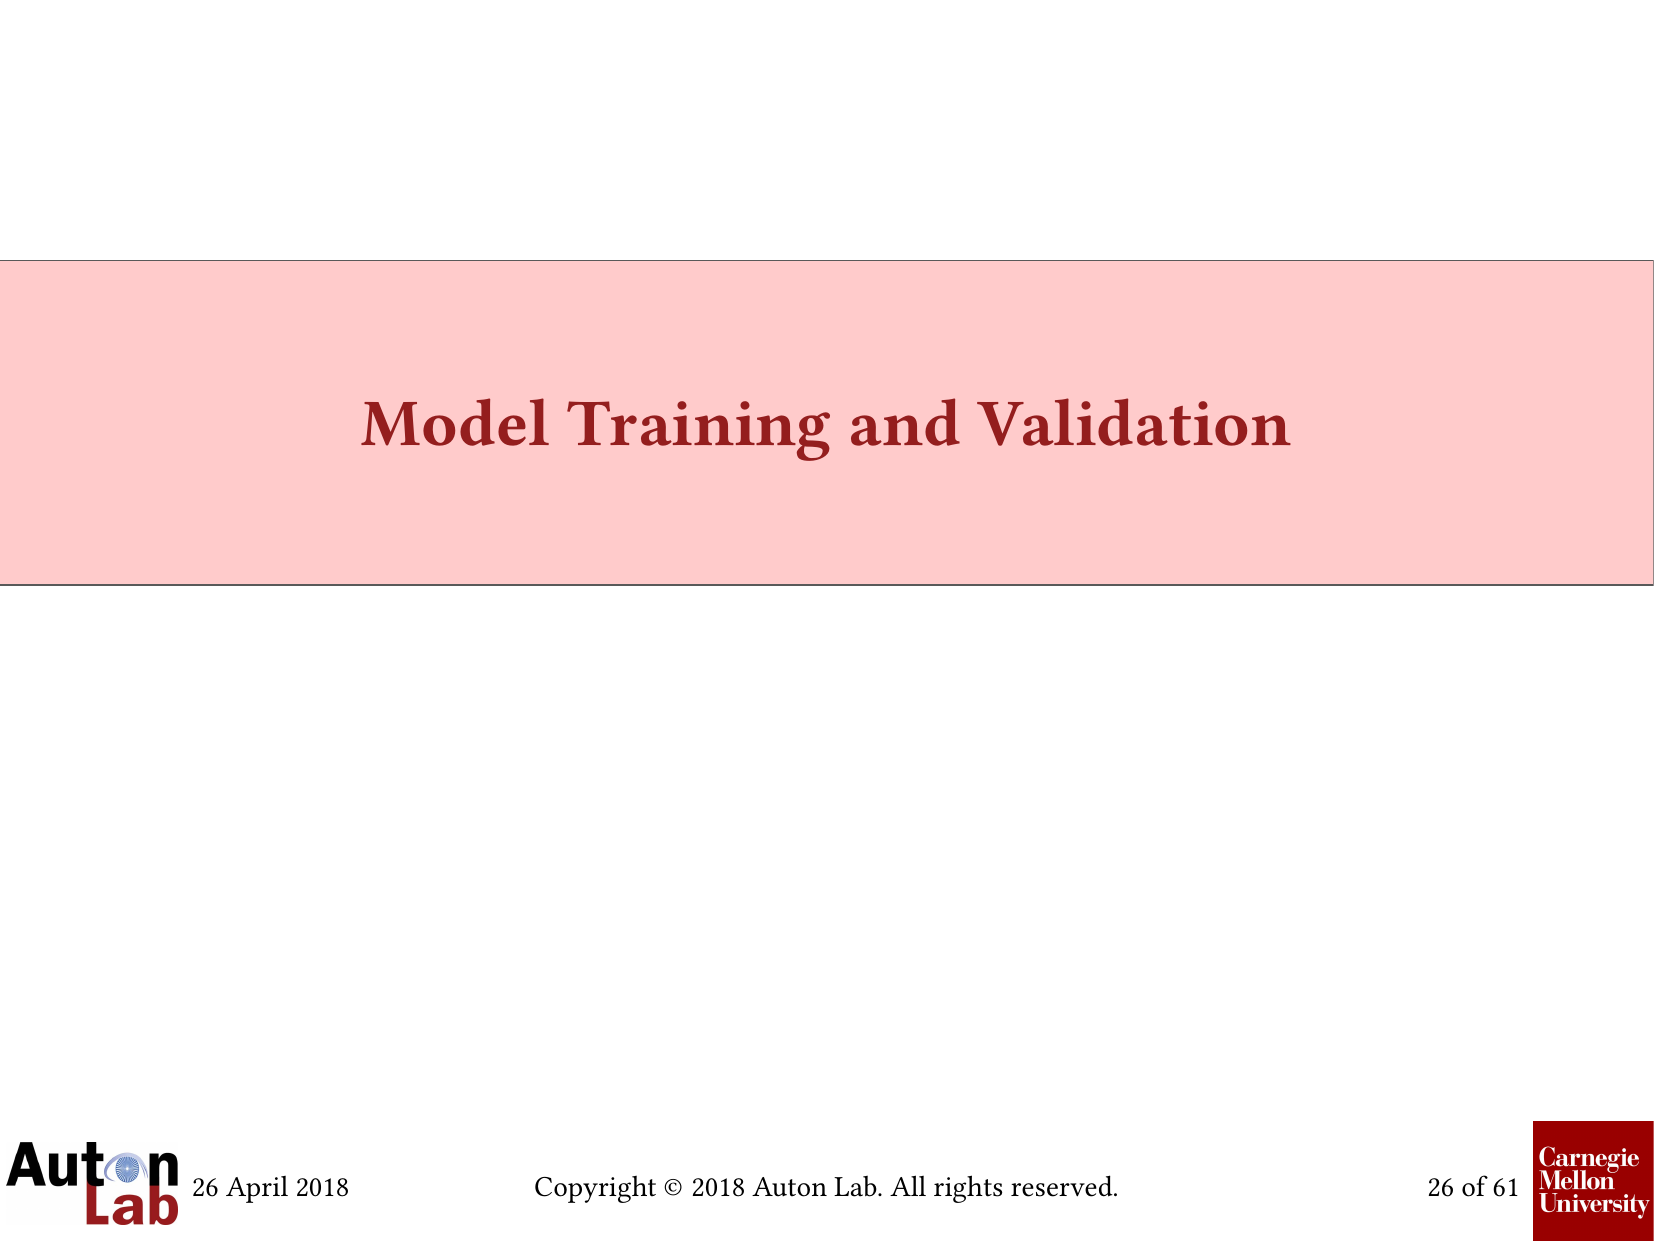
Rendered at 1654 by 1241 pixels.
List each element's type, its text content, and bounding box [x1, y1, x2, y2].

picture [6, 1142, 178, 1225]
title Model Training and Validation [16, 262, 1637, 586]
picture [1533, 1121, 1654, 1241]
